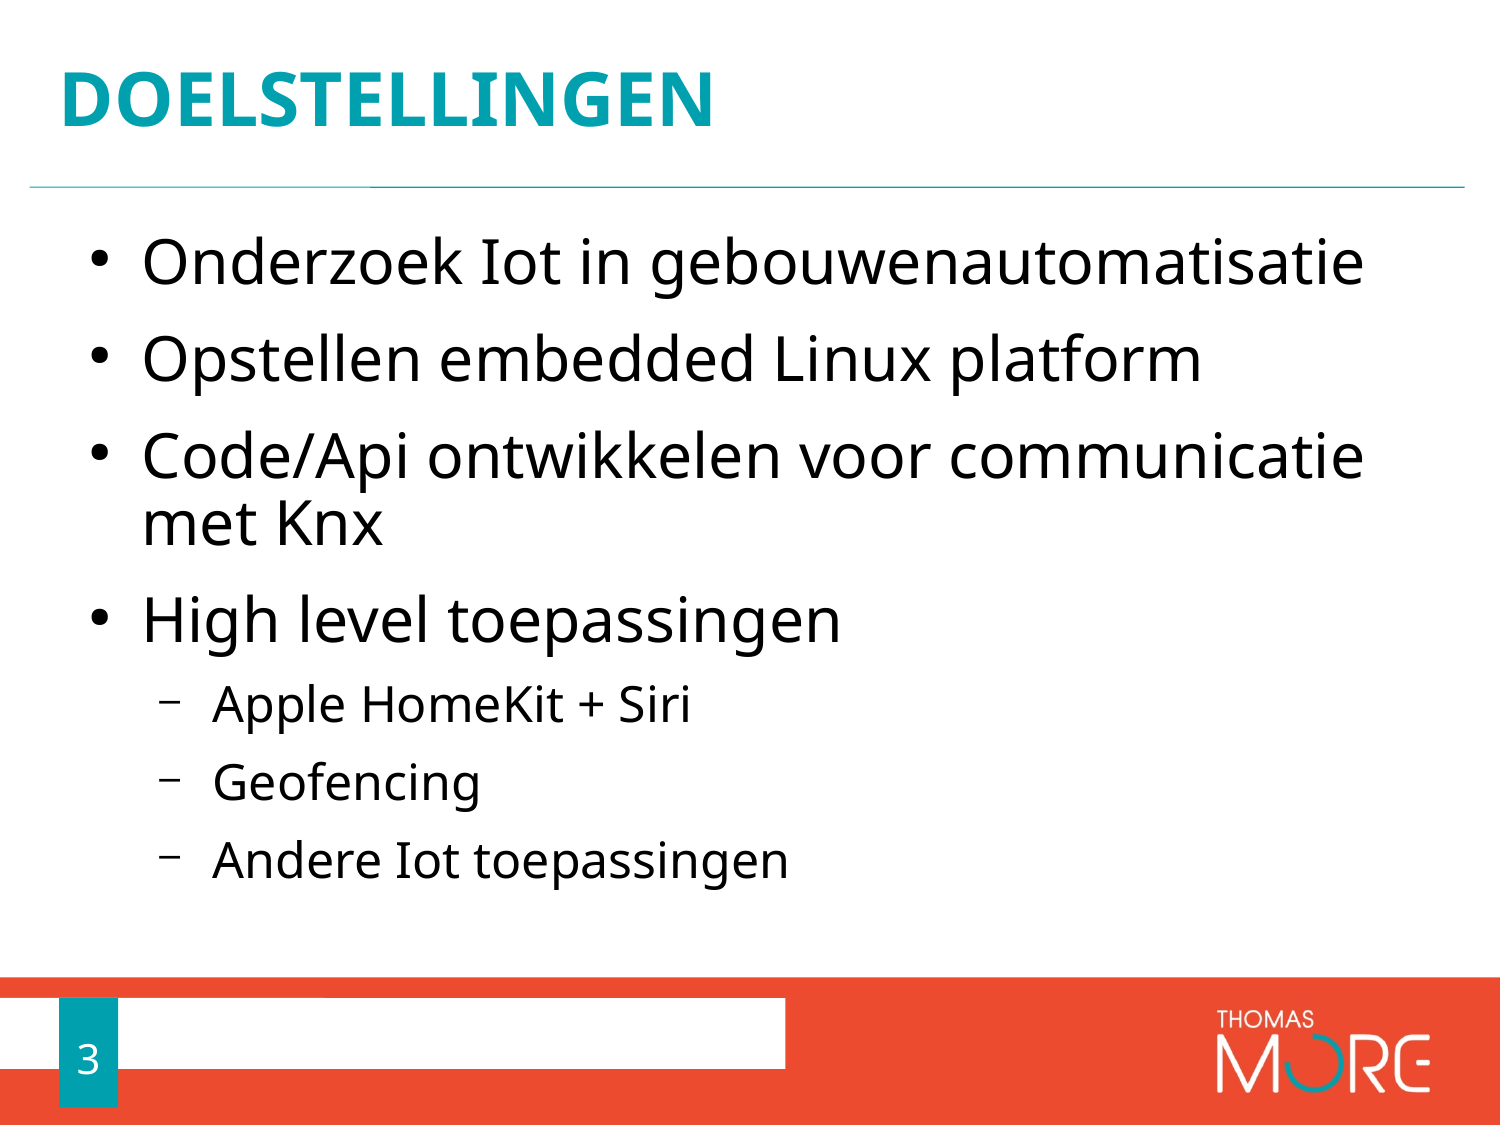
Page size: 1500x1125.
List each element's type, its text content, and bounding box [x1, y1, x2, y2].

list Onderzoek Iot in gebouwenautomatisatie Opstellen embedded Linux platform Code/Api ontwikkelen voor communicatie met Knx High level toepassingen Apple HomeKit + Siri Geofencing Andere Iot toepassingen [0, 188, 1500, 916]
picture [1187, 980, 1459, 1122]
footer [123, 998, 786, 1069]
title Doelstellingen [0, 0, 1500, 188]
slide_number <number> [59, 998, 119, 1108]
